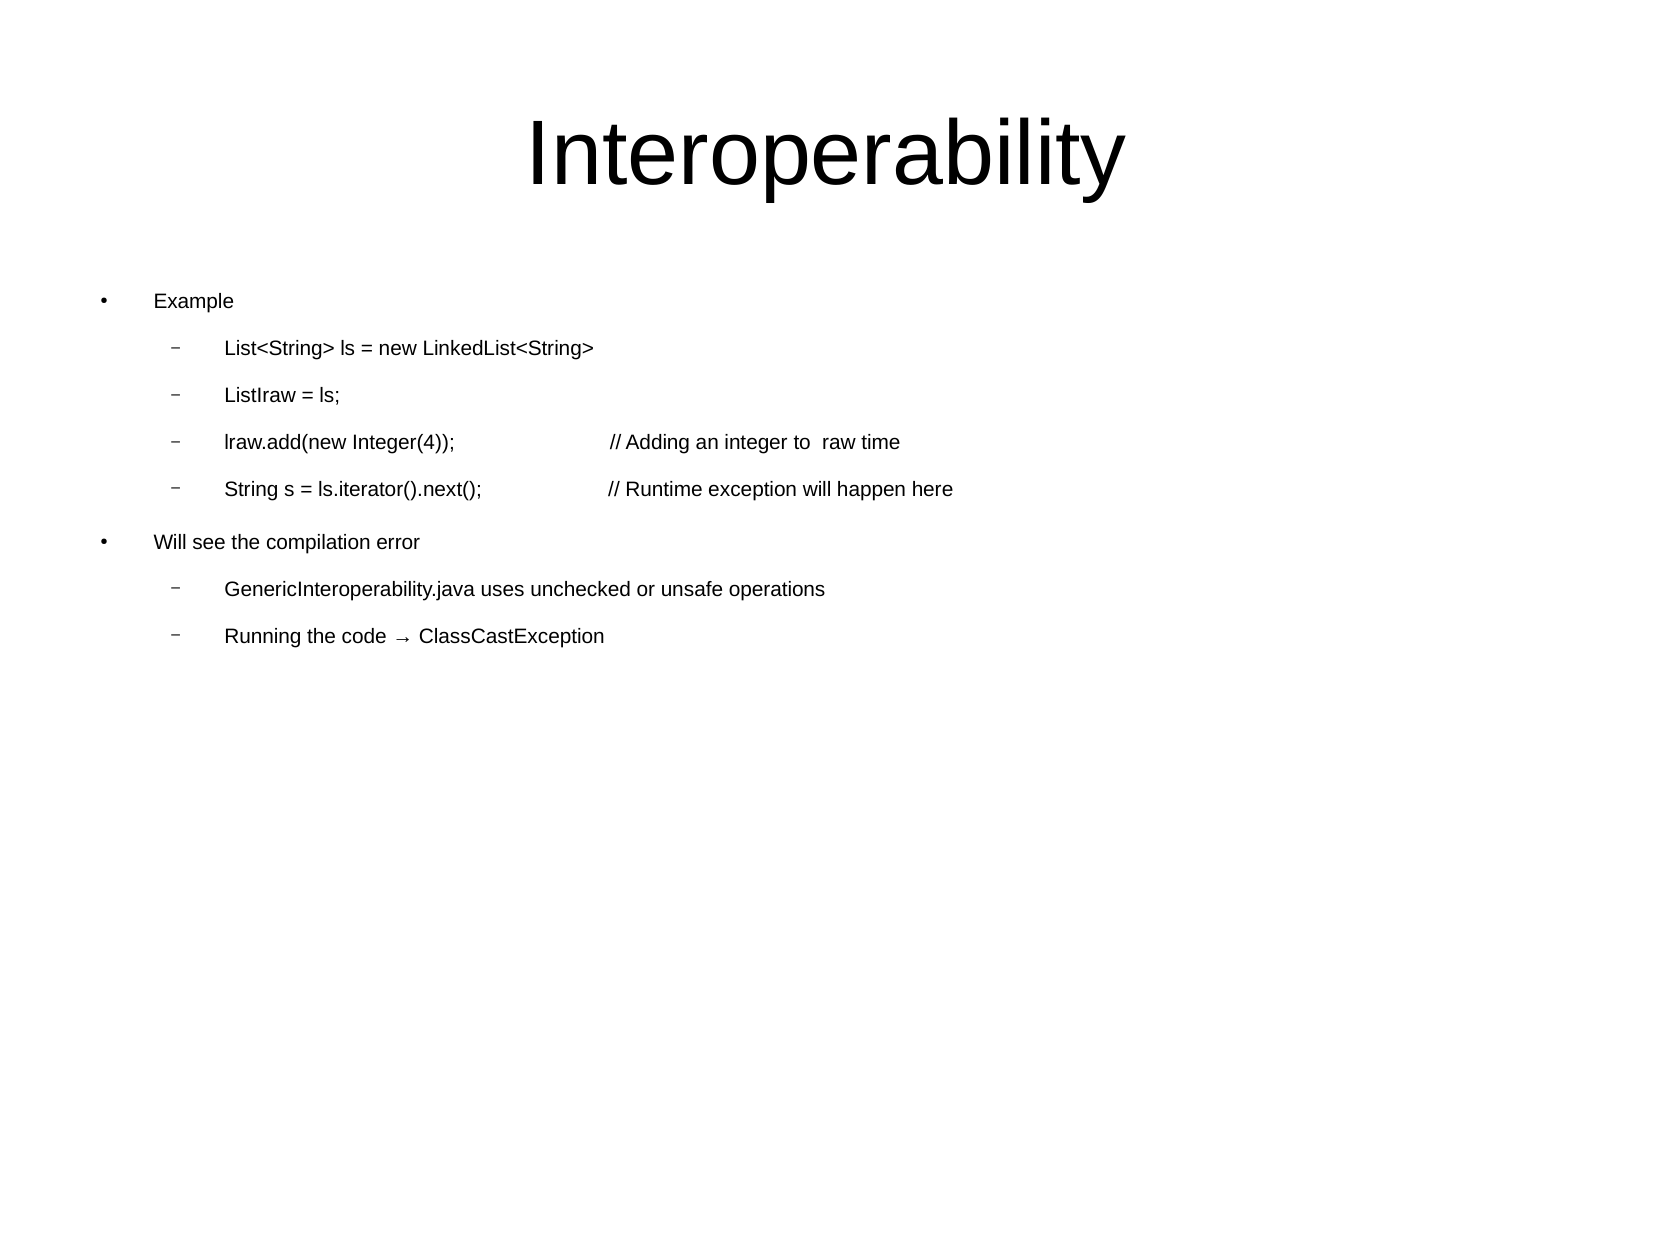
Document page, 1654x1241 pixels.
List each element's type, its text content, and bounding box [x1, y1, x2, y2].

title Interoperability [82, 56, 1571, 250]
list Example List<String> ls = new LinkedList<String> ListIraw = ls; lraw.add(new Integer(4)); // Adding an integer to raw time String s = ls.iterator().next(); // Runtime exception will happen here Will see the compilation error GenericInteroperability.java uses unchecked or unsafe operations Running the code → ClassCastException [82, 290, 1571, 1109]
